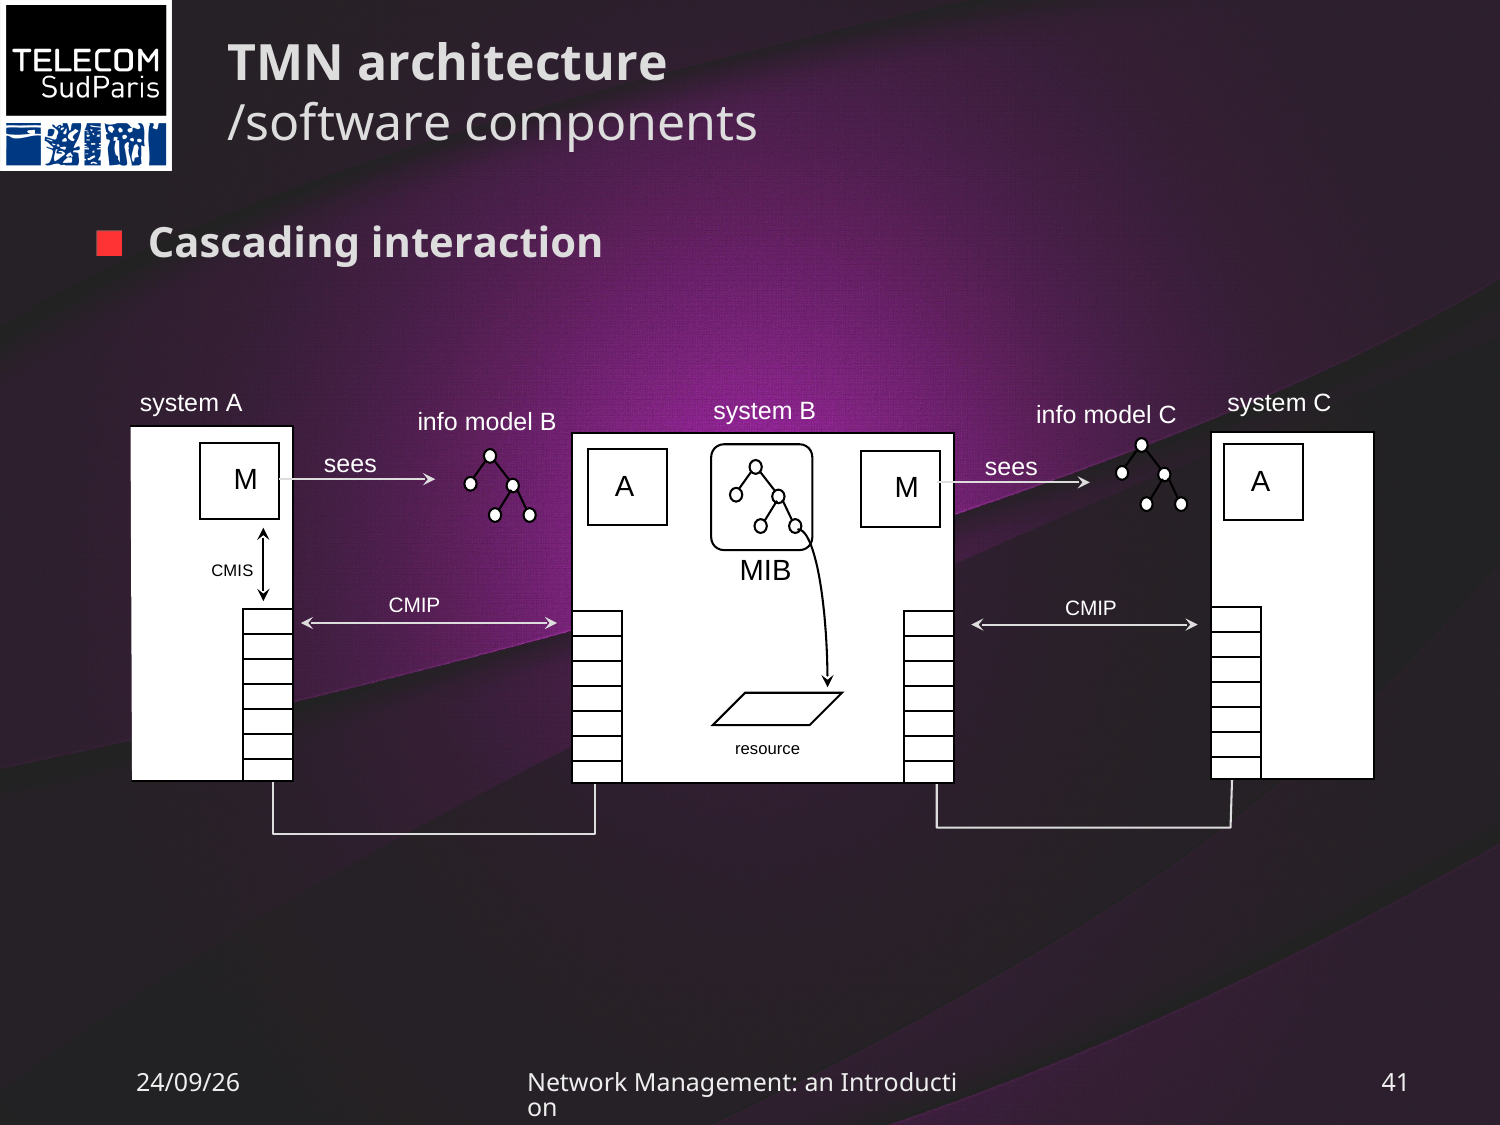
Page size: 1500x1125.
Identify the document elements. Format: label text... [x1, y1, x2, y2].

text_box [1135, 438, 1148, 452]
text_box [1140, 497, 1153, 512]
text_box CMIS [196, 551, 269, 588]
text_box [571, 433, 954, 783]
text_box [1115, 465, 1129, 480]
text_box info model B [402, 397, 573, 443]
text_box [483, 448, 497, 463]
text_box M [218, 453, 274, 504]
text_box [1211, 431, 1374, 780]
text_box [201, 444, 278, 518]
text_box sees [308, 439, 393, 486]
text_box CMIP [1049, 587, 1132, 628]
text_box [488, 508, 502, 522]
text_box info model C [1021, 391, 1193, 437]
text_box CMIP [373, 584, 456, 625]
text_box M [879, 460, 935, 512]
text_box [1158, 467, 1171, 482]
title TMN architecture /software components [212, 22, 1406, 158]
text_box [130, 426, 294, 781]
text_box A [599, 459, 650, 510]
list Cascading interaction [76, 207, 1427, 977]
text_box system B [698, 386, 832, 432]
picture [0, 0, 1500, 1125]
text_box sees [969, 443, 1054, 489]
text_box MIB [724, 543, 807, 594]
text_box [862, 452, 939, 526]
text_box [464, 476, 477, 491]
text_box system C [1212, 378, 1347, 425]
text_box [1175, 497, 1188, 512]
text_box A [1235, 454, 1286, 505]
text_box [506, 478, 519, 493]
text_box [523, 508, 536, 522]
text_box system A [124, 378, 259, 425]
text_box resource [720, 729, 816, 766]
